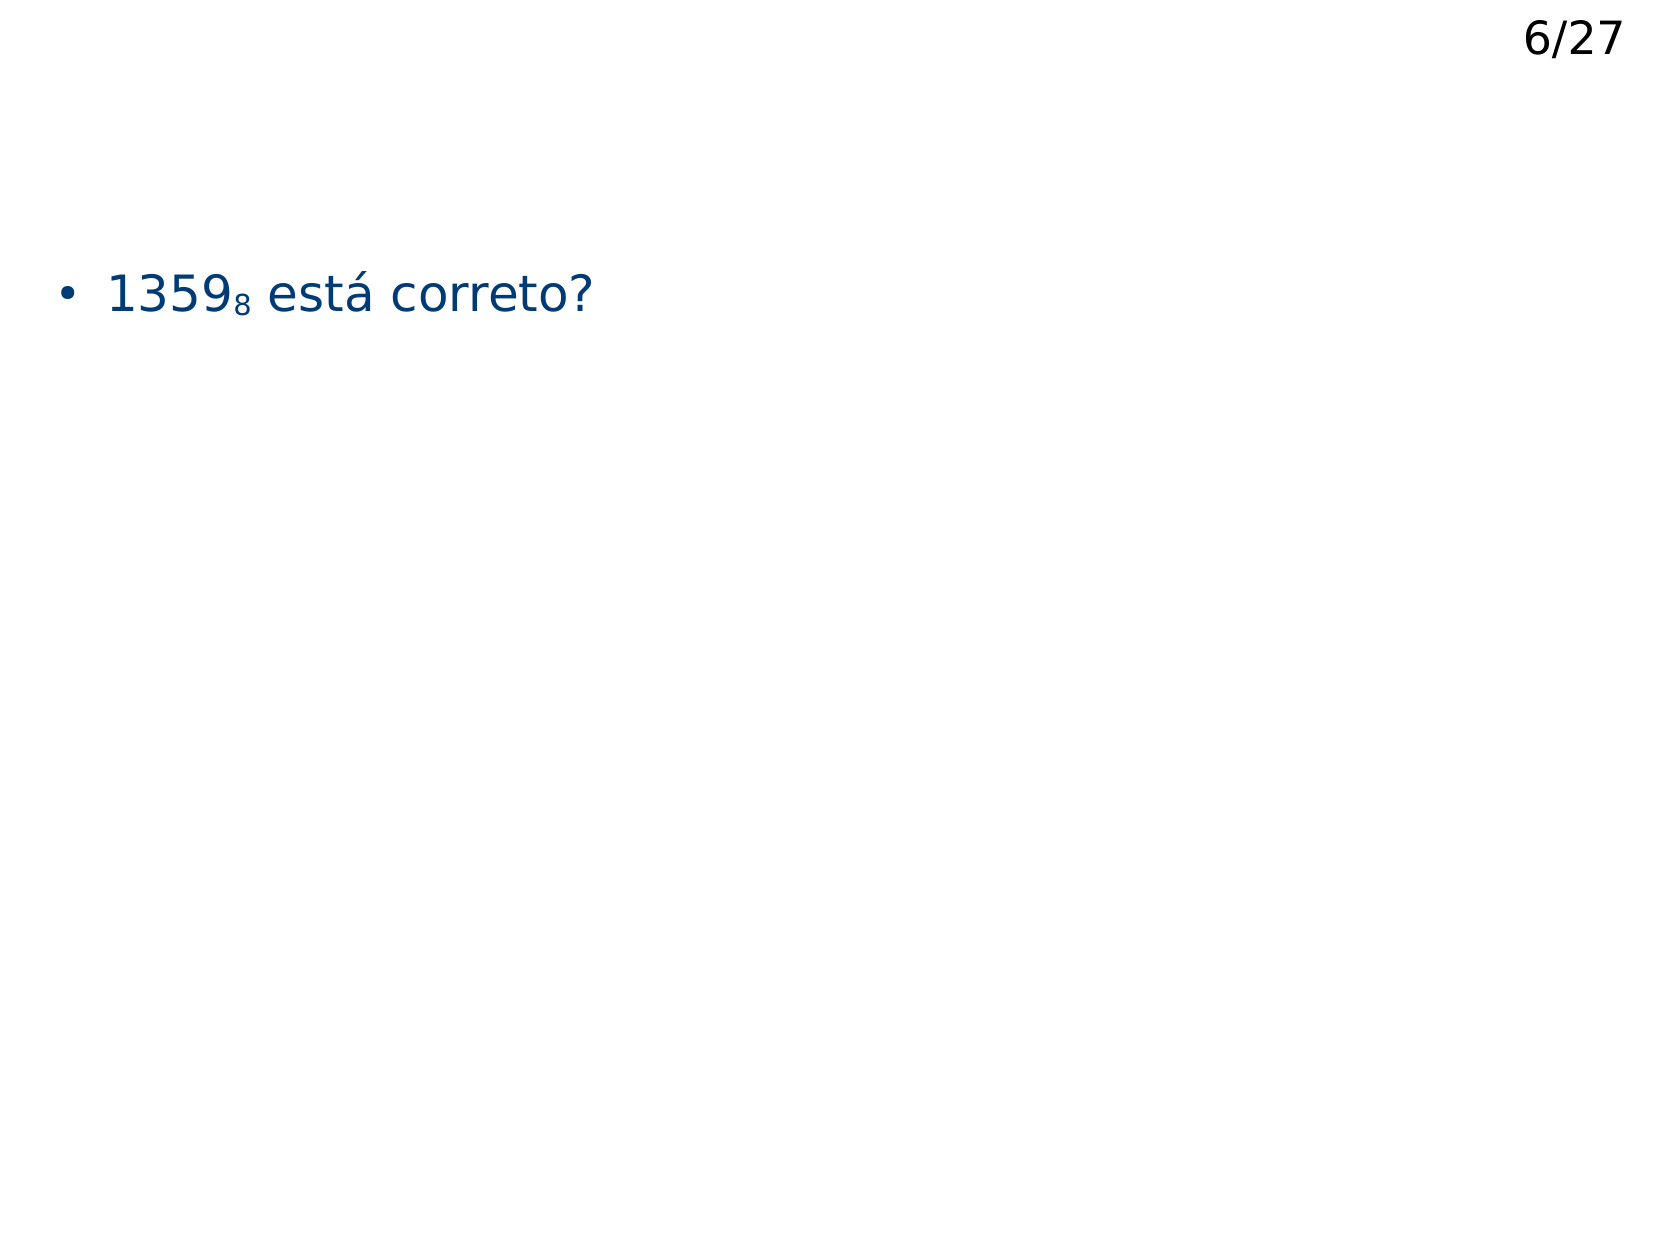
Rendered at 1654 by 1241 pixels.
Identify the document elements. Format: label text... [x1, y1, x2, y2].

list 13598 está correto? [59, 236, 1625, 1211]
